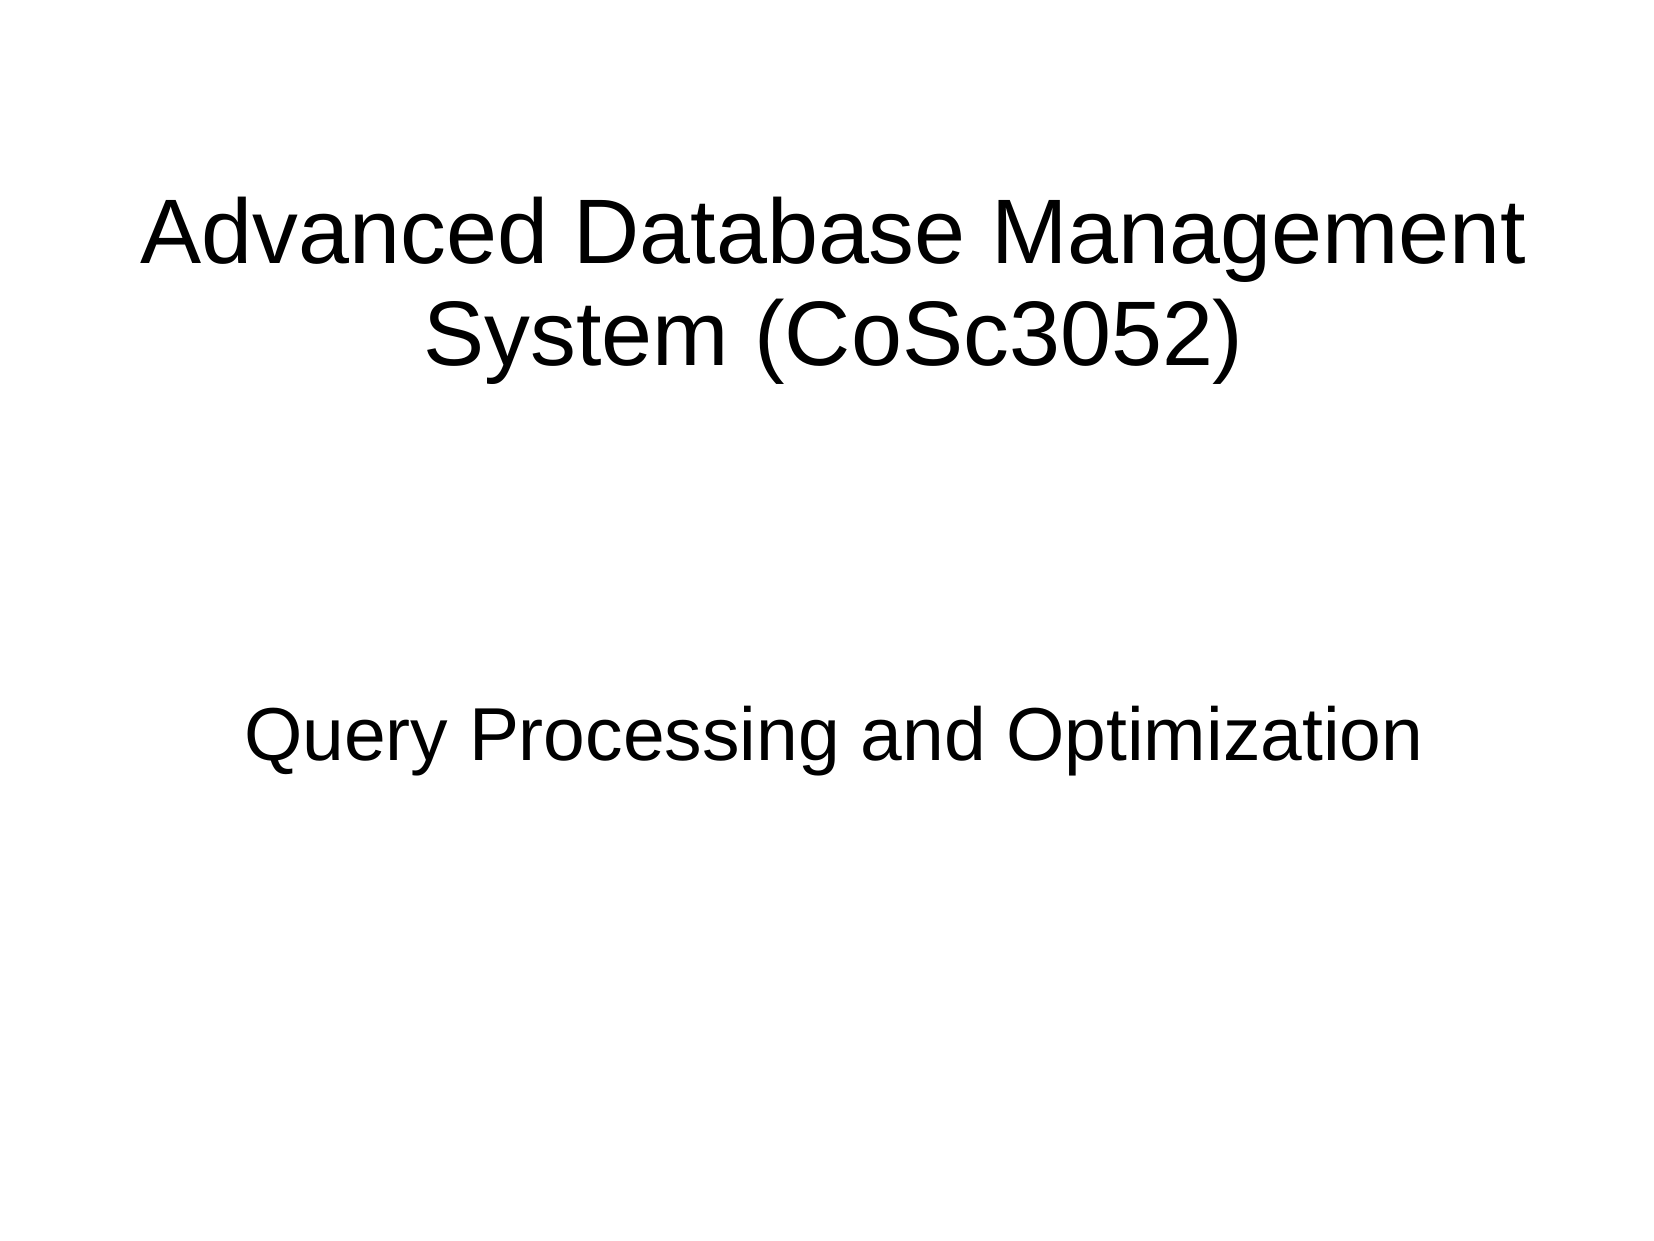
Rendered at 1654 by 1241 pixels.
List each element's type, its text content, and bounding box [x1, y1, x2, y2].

title Advanced Database Management System (CoSc3052) Query Processing and Optimization [90, 180, 1579, 777]
